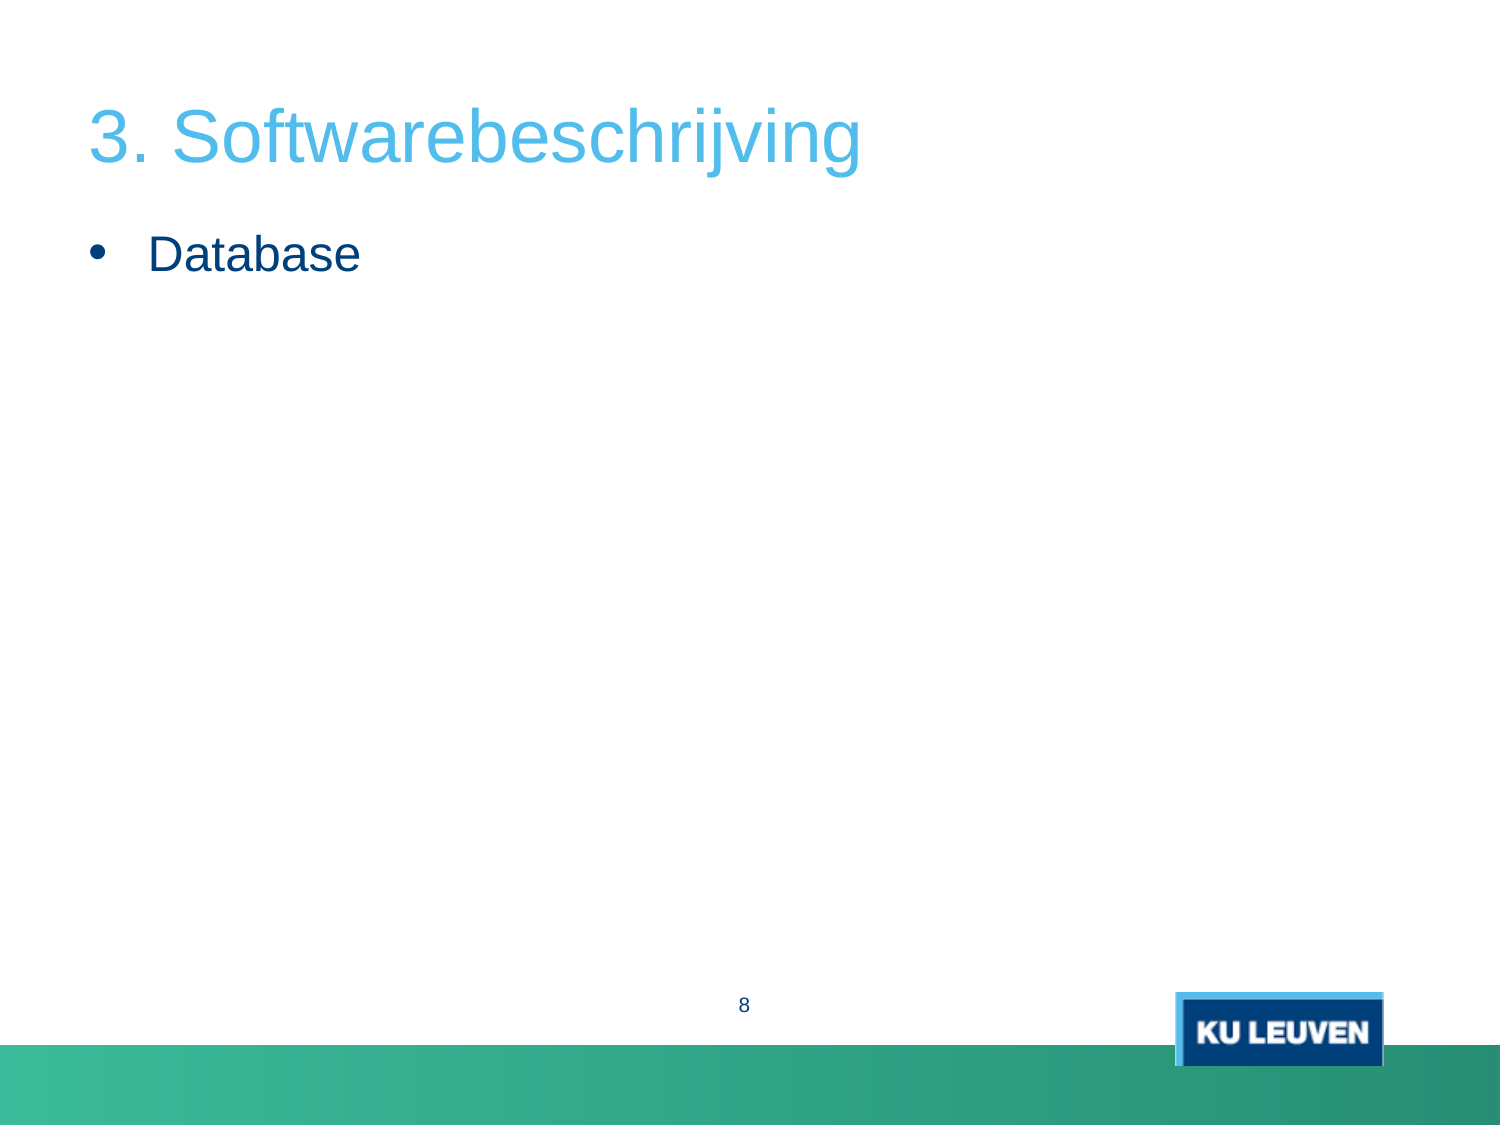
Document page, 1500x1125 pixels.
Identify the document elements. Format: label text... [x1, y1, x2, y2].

picture [1175, 992, 1384, 1066]
list Database [88, 221, 1456, 948]
title 3. Softwarebeschrijving [88, 29, 1456, 178]
slide_number <number> [596, 992, 750, 1040]
